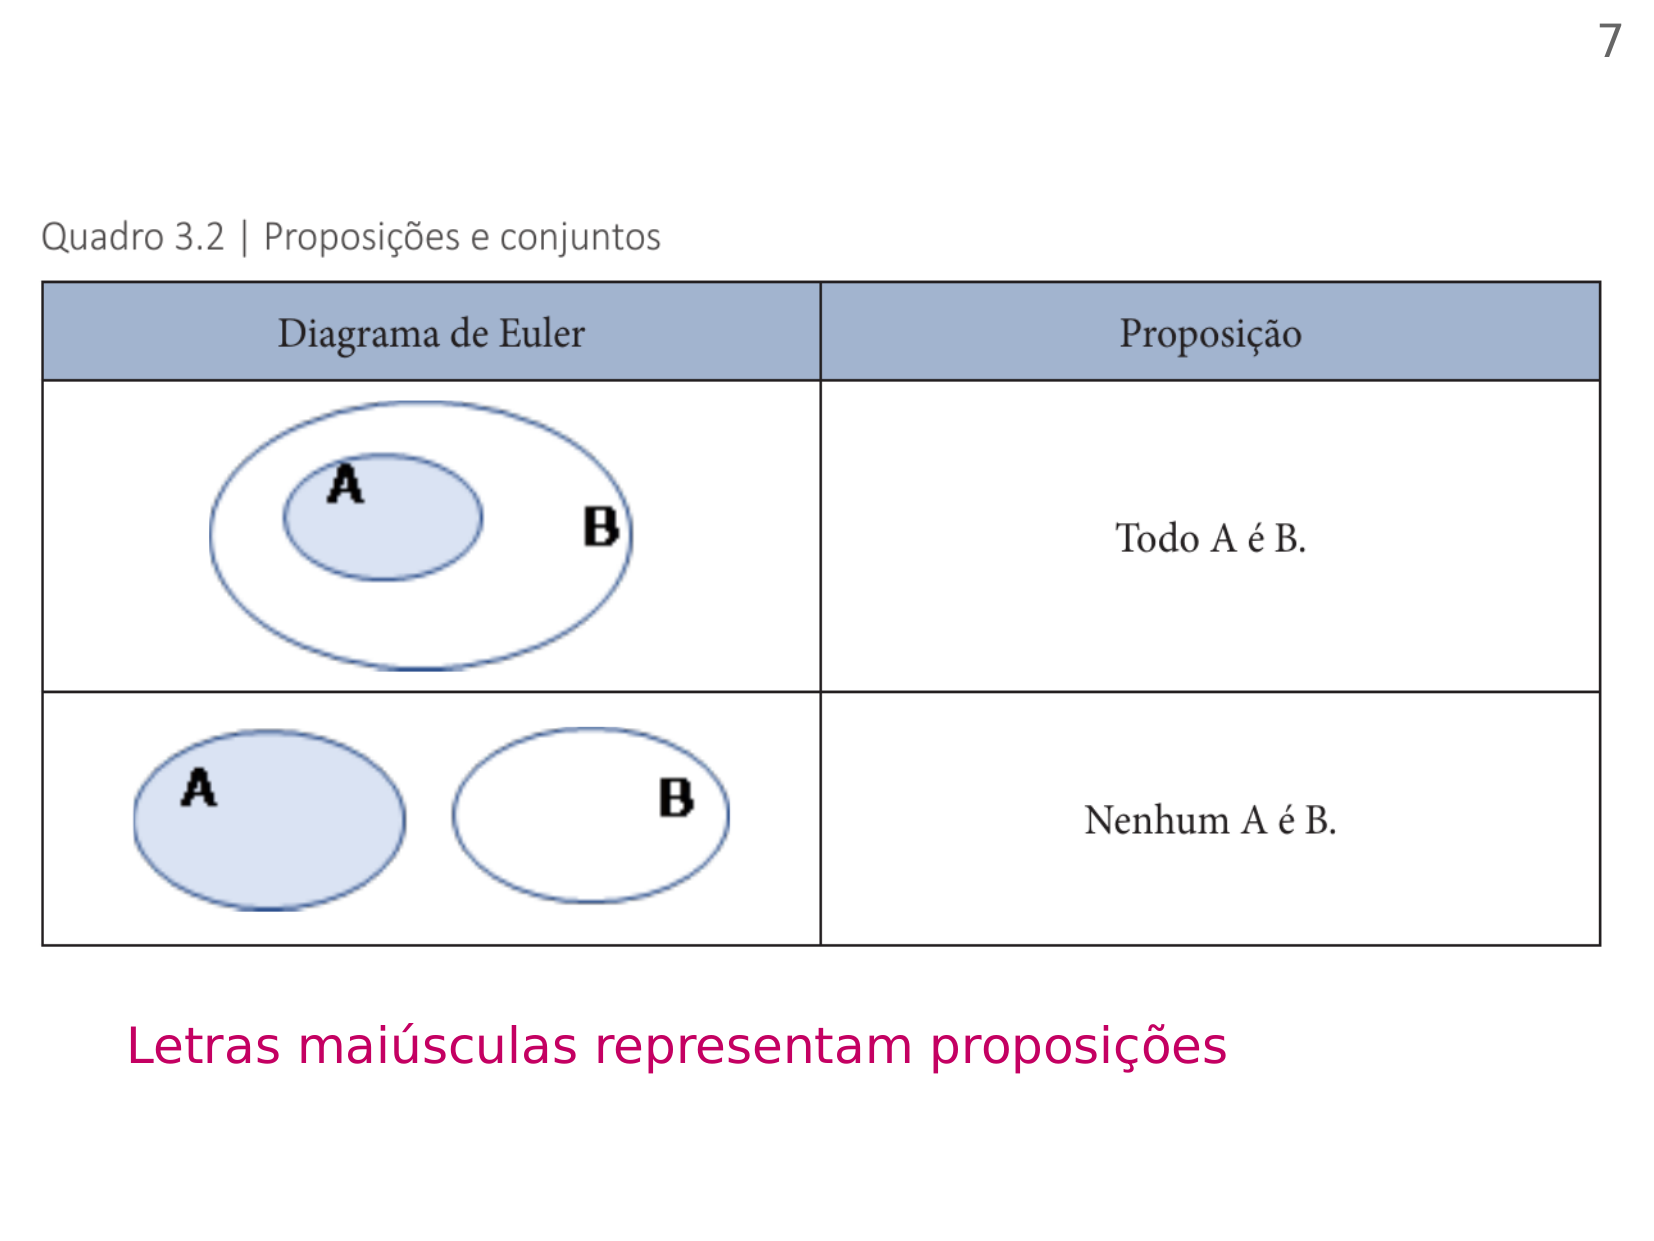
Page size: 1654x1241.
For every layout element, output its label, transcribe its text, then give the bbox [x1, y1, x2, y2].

text_box Letras maiúsculas representam proposições [112, 1009, 1188, 1093]
picture [35, 216, 1608, 951]
